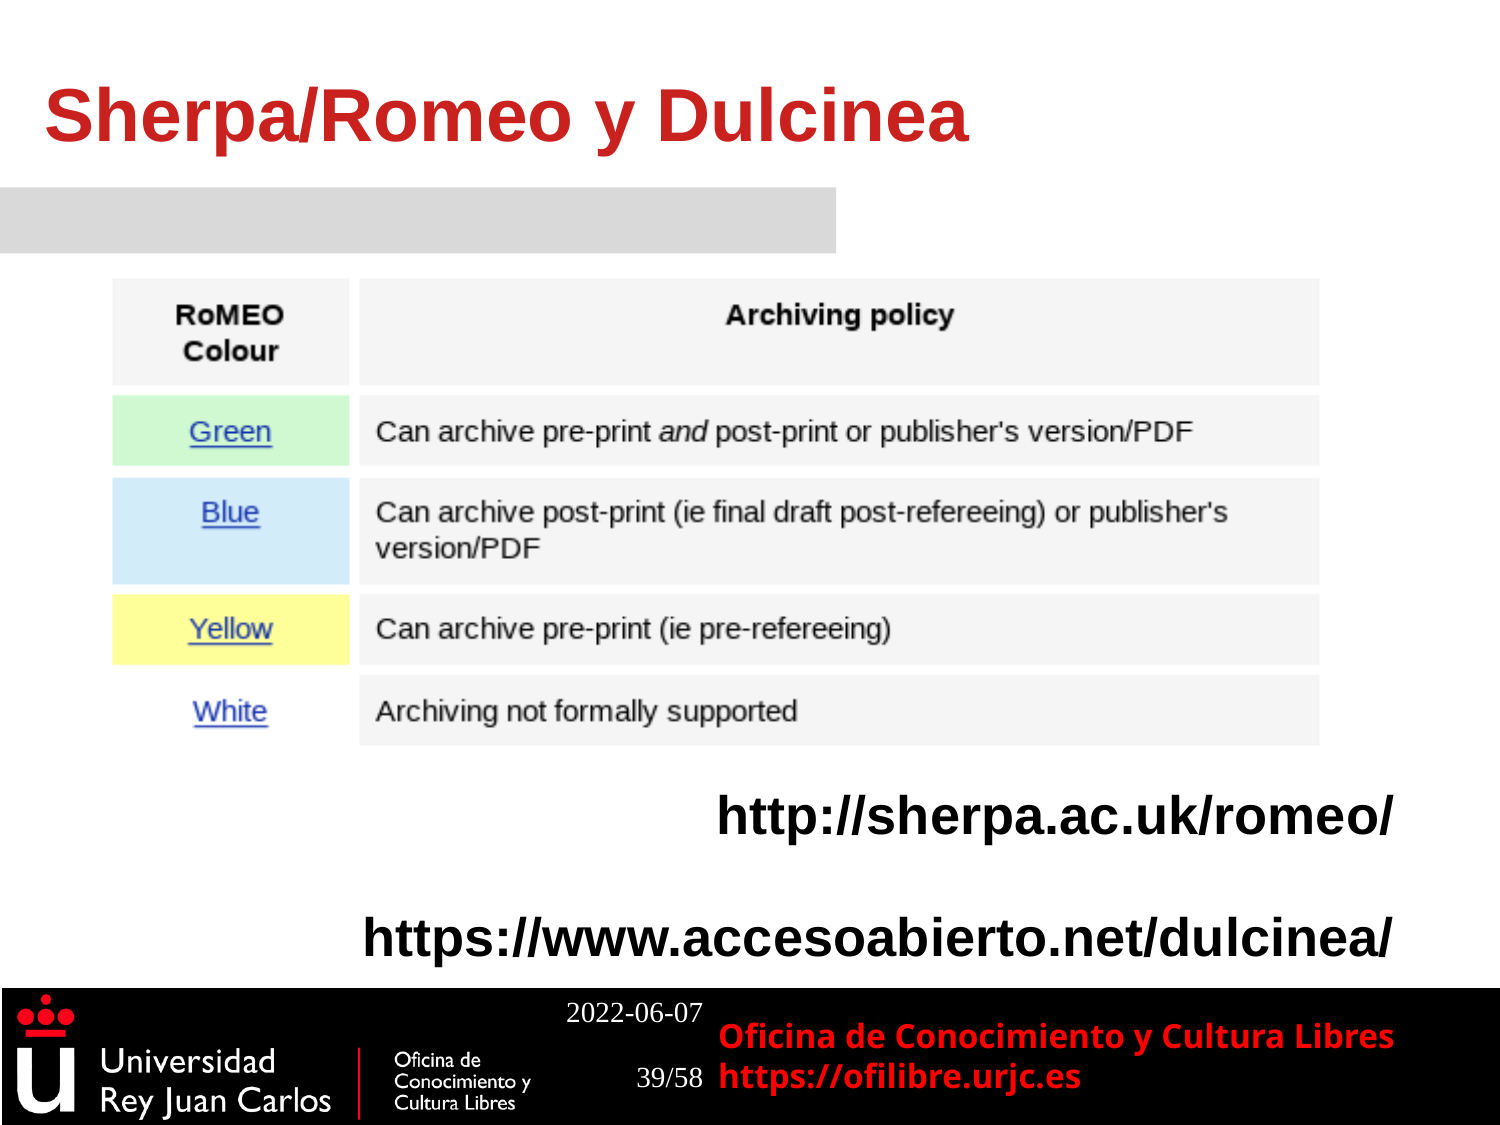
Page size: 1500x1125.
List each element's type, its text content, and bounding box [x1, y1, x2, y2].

text_box http://sherpa.ac.uk/romeo/ https://www.accesoabierto.net/dulcinea/ [105, 778, 1411, 976]
text_box Sherpa/Romeo y Dulcinea [30, 66, 1036, 249]
picture [17, 994, 531, 1120]
picture [105, 269, 1334, 762]
title [75, 7, 1425, 196]
